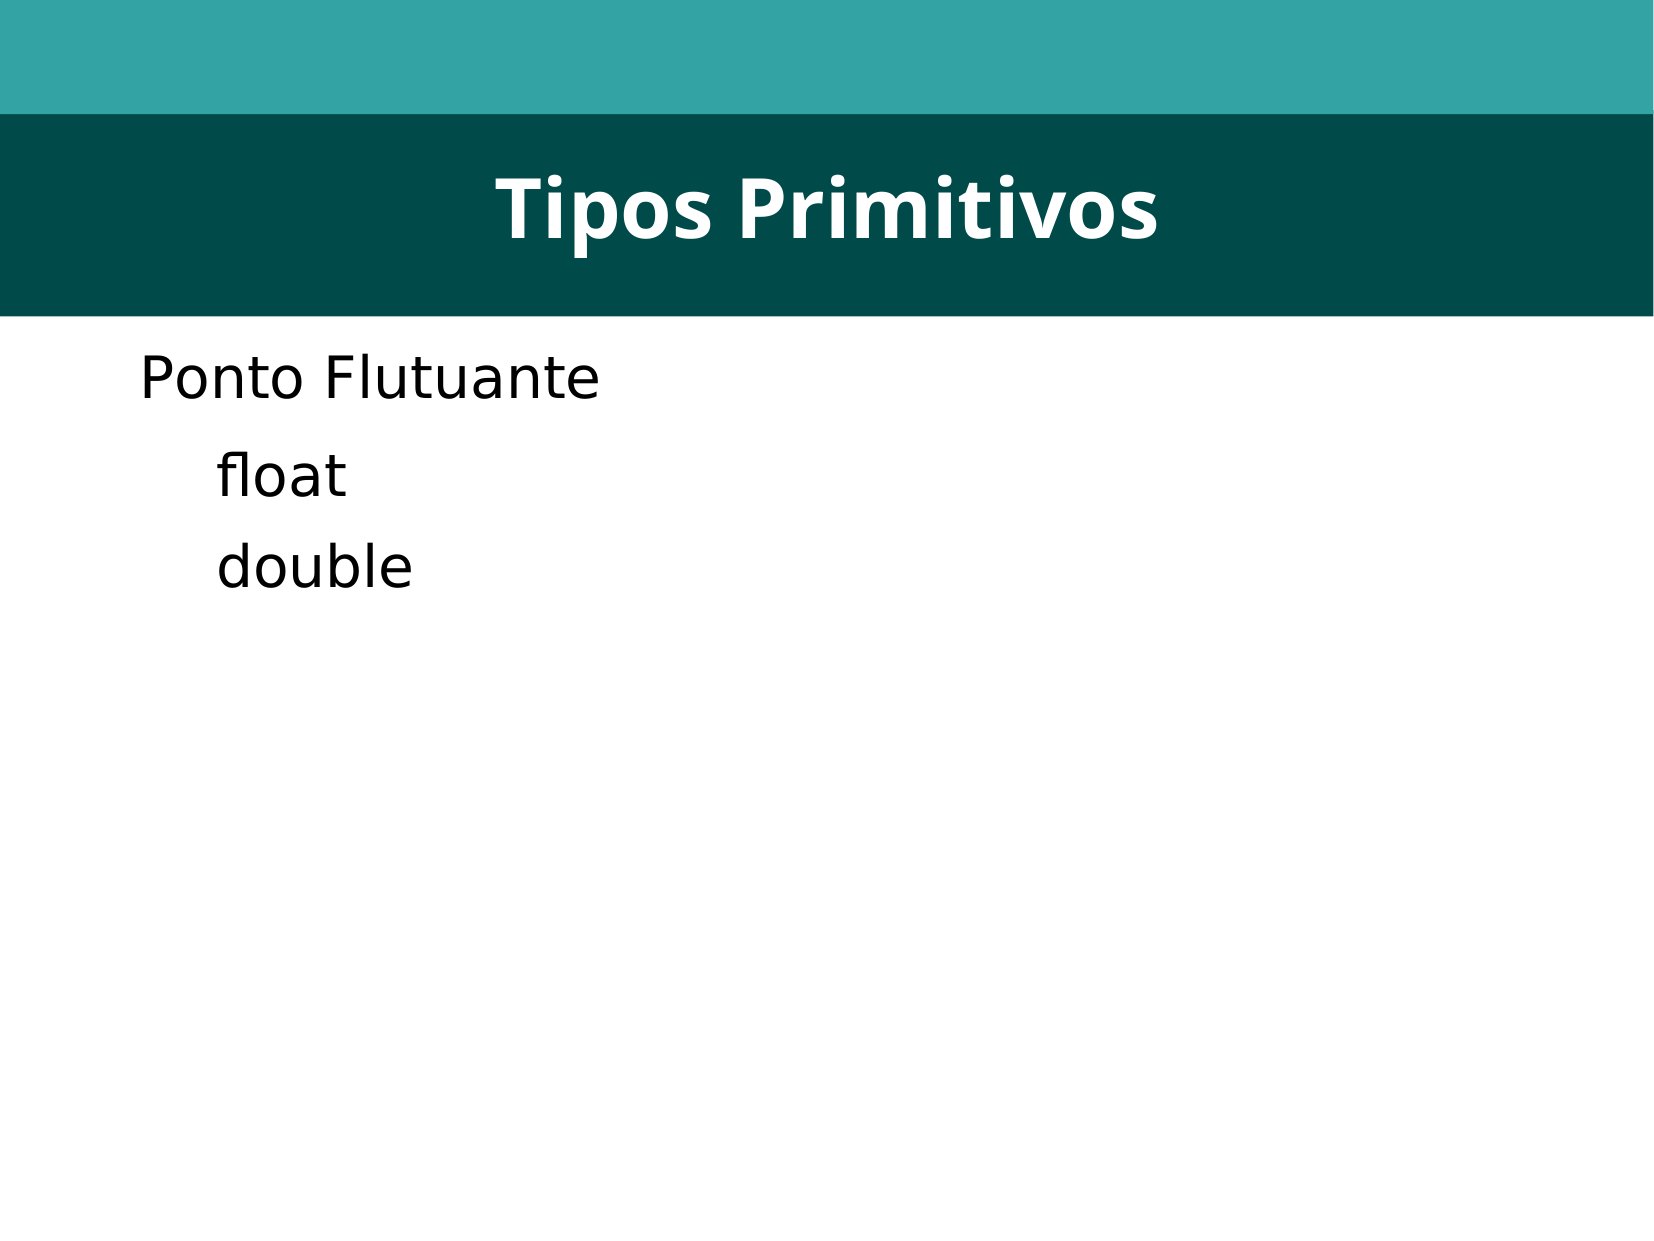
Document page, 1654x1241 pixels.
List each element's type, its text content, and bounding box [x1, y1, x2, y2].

title Tipos Primitivos [121, 102, 1534, 311]
list Ponto Flutuante float double [121, 344, 1534, 1127]
